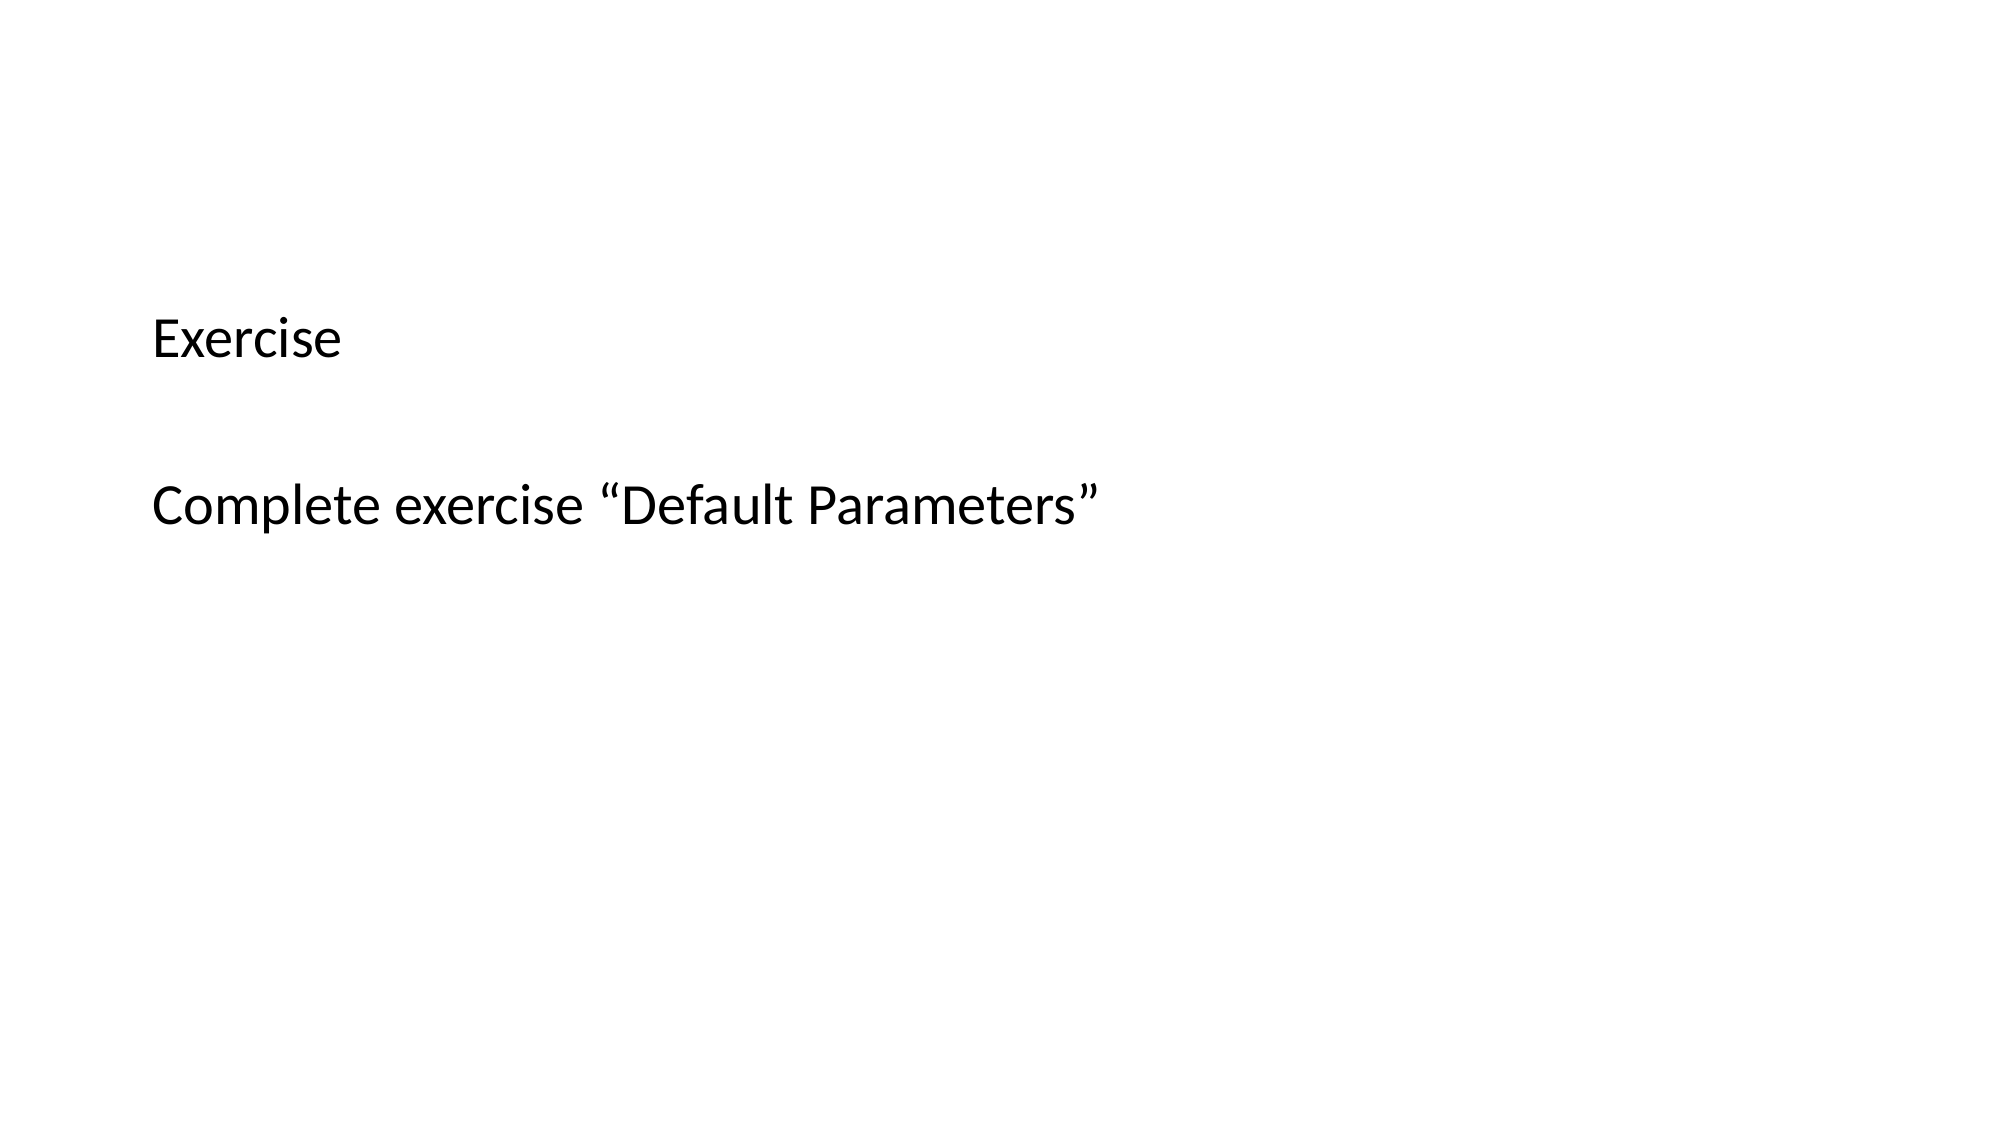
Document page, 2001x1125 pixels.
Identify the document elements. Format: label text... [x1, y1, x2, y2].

list Exercise Complete exercise “Default Parameters” [137, 299, 1863, 1014]
